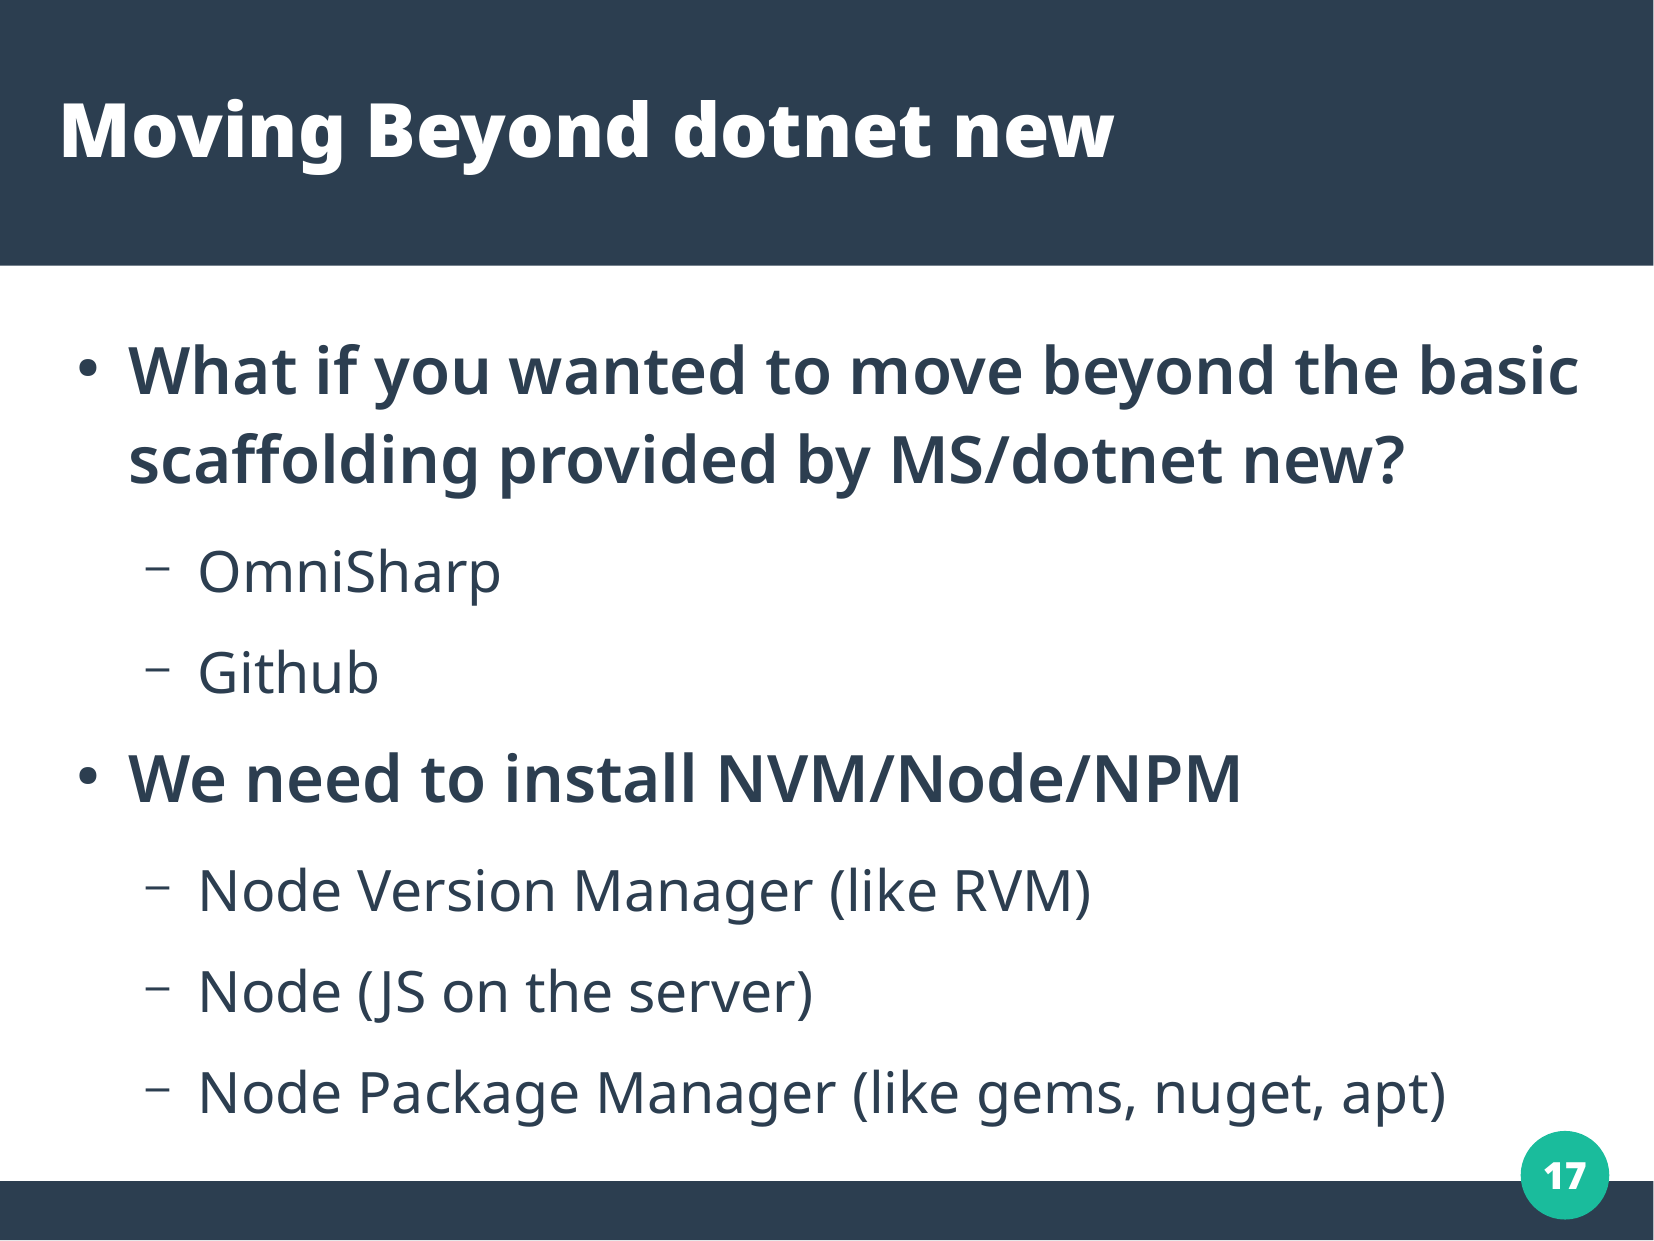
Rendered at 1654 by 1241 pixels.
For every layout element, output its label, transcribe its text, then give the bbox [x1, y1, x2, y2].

list What if you wanted to move beyond the basic scaffolding provided by MS/dotnet new? OmniSharp Github We need to install NVM/Node/NPM Node Version Manager (like RVM) Node (JS on the server) Node Package Manager (like gems, nuget, apt) [59, 324, 1595, 1152]
title Moving Beyond dotnet new [59, 49, 1595, 207]
